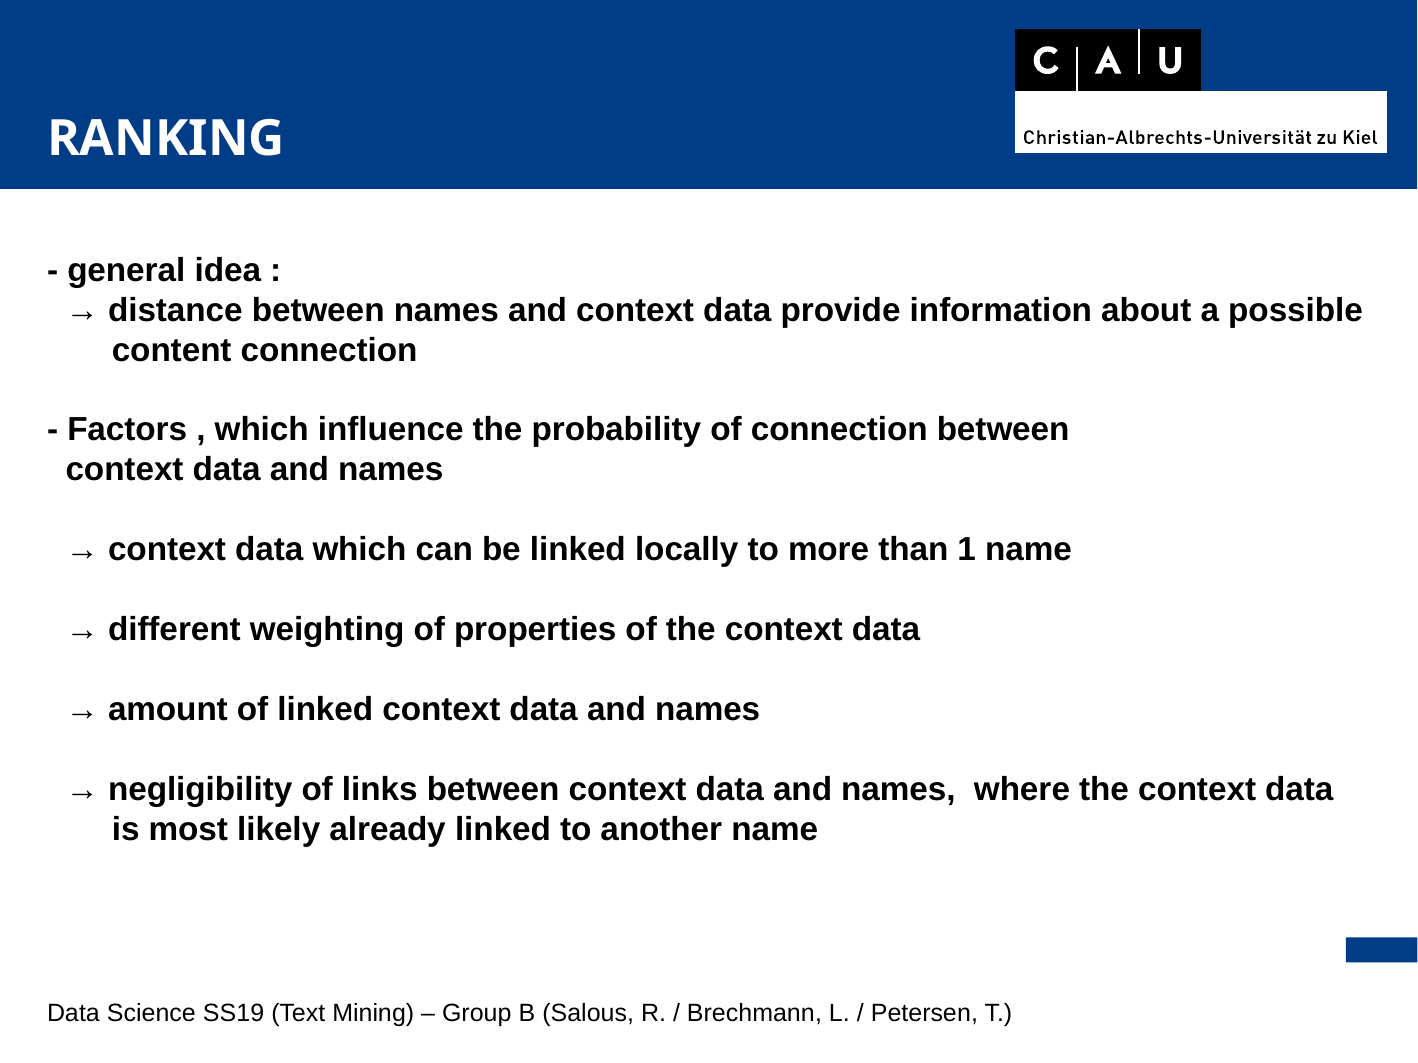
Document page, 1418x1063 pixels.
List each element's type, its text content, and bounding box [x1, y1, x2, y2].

text_box - general idea : → distance between names and context data provide information about a possible content connection - Factors , which influence the probability of connection between context data and names → context data which can be linked locally to more than 1 name → different weighting of properties of the context data → amount of linked context data and names → negligibility of links between context data and names, where the context data is most likely already linked to another name [47, 247, 1370, 288]
text_box RANKING [47, 23, 981, 166]
text_box Data Science SS19 (Text Mining) – Group B (Salous, R. / Brechmann, L. / Petersen, T.) [47, 979, 1370, 1027]
